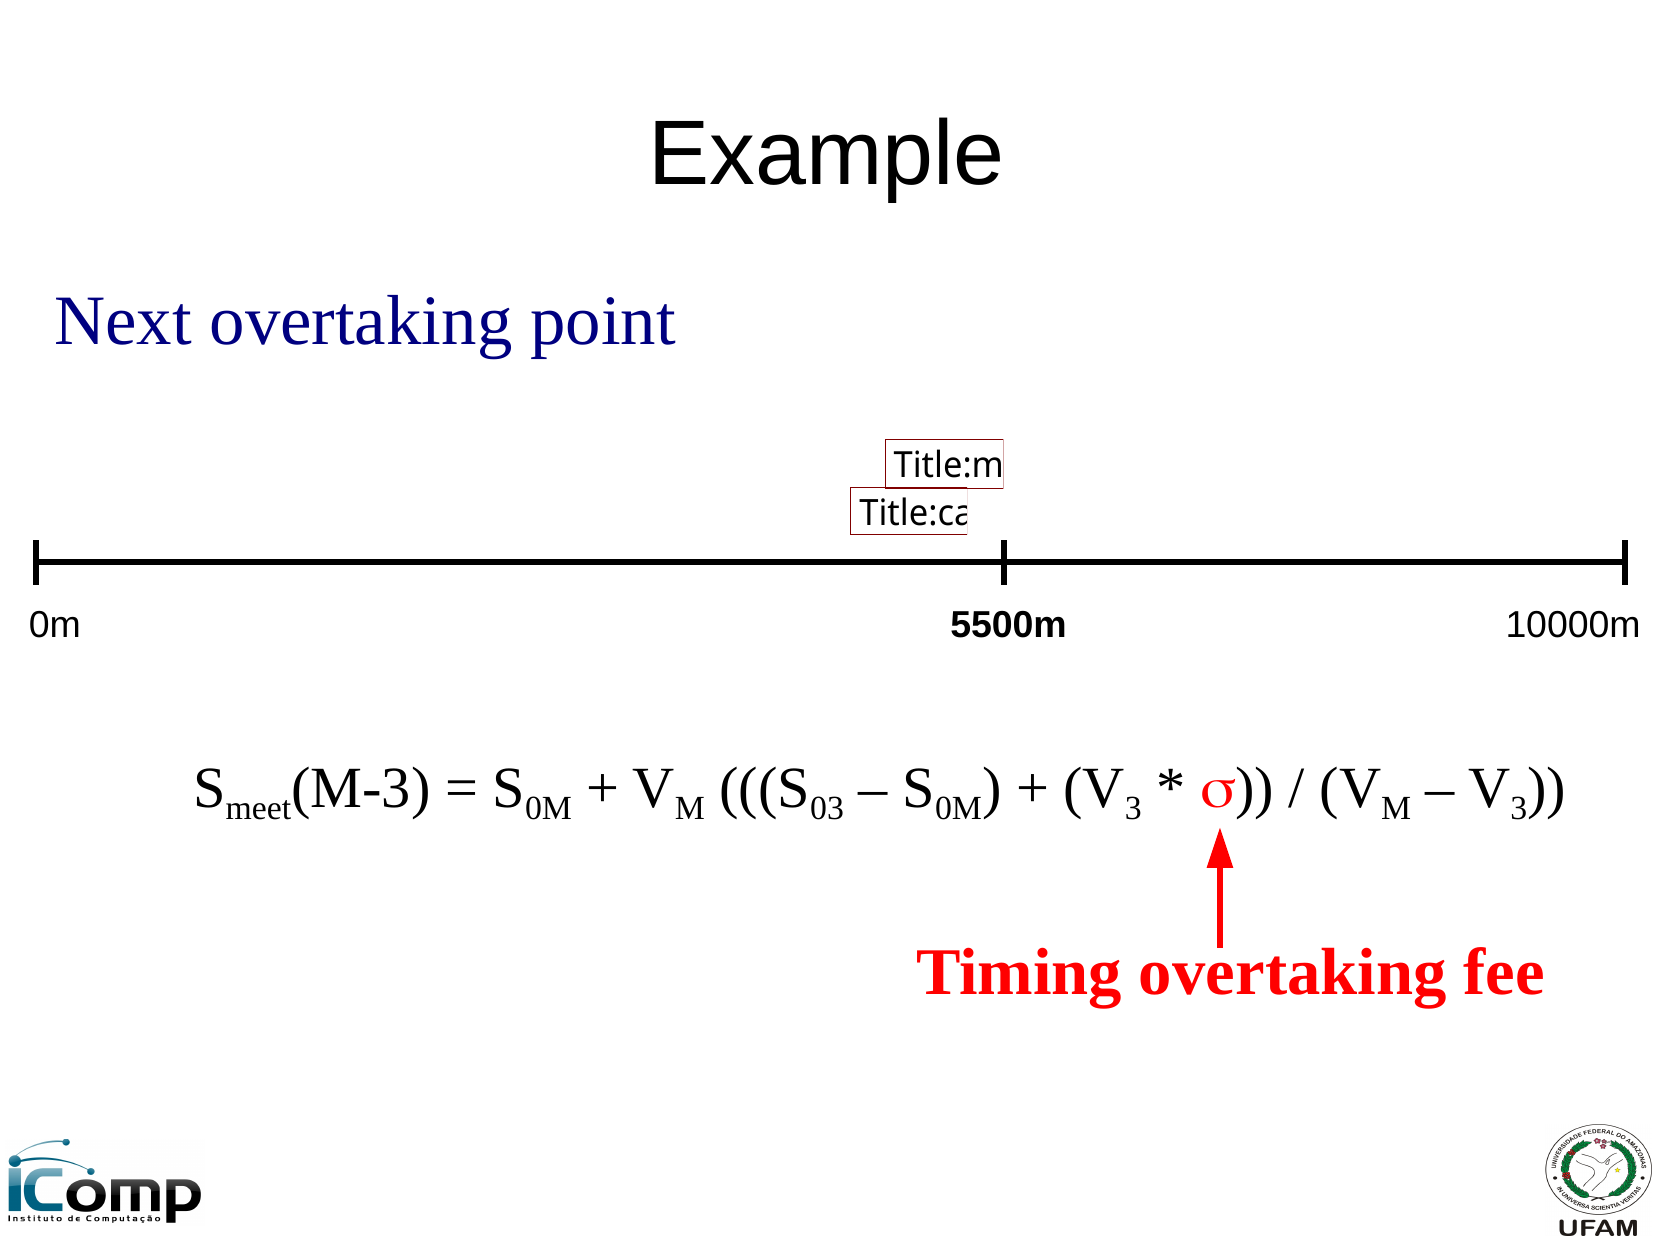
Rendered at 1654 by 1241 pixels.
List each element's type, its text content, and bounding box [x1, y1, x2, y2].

text_box 0m [14, 596, 96, 654]
text_box 10000m [1490, 596, 1654, 654]
picture [5, 1139, 205, 1226]
text_box Smeet(M-3) = S0M + VM (((S03 – S0M) + (V3 * s)) / (VM – V3)) [178, 748, 1582, 906]
picture [1545, 1124, 1652, 1236]
text_box 5500m [935, 596, 1082, 654]
text_box Timing overtaking fee [901, 927, 1562, 1017]
title Example [82, 49, 1571, 257]
text_box Next overtaking point [39, 274, 692, 368]
picture [848, 436, 1004, 535]
